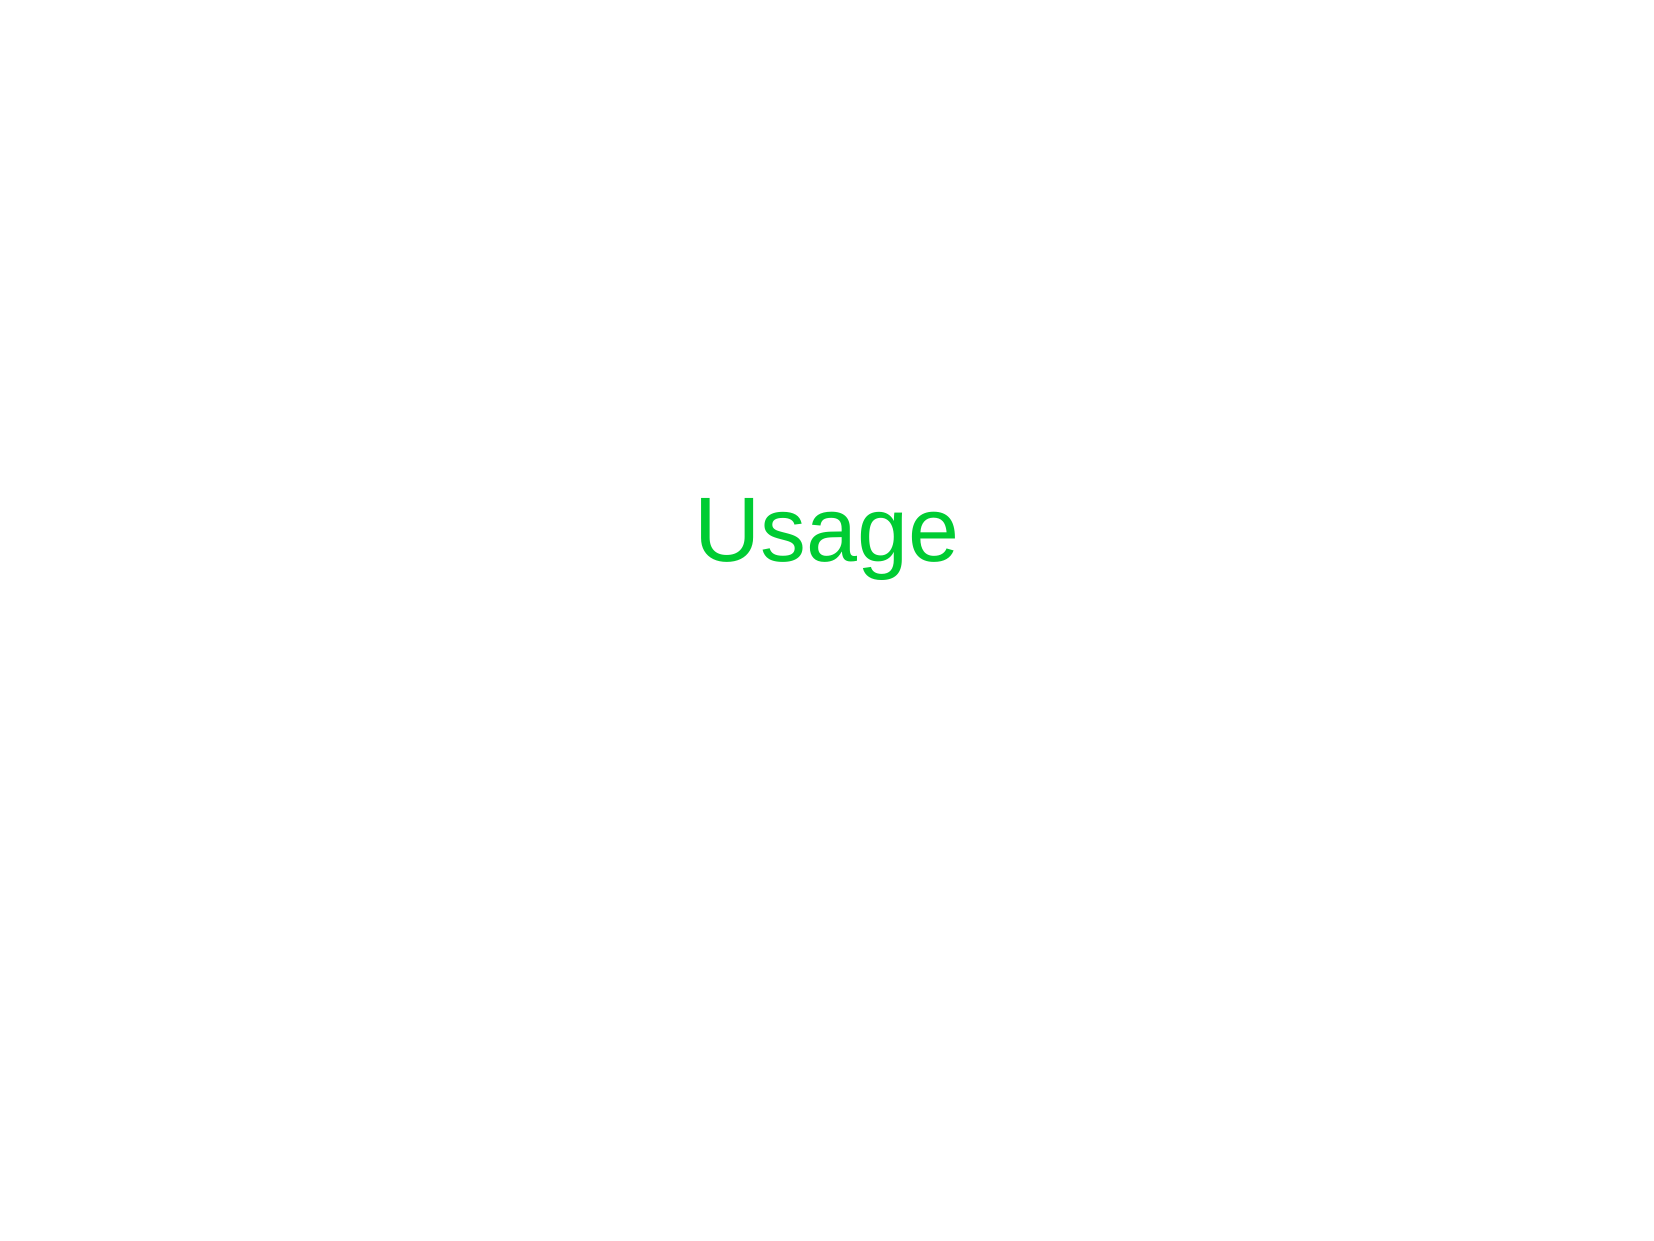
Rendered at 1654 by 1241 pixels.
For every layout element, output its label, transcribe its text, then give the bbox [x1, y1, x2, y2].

subtitle Usage [82, 49, 1571, 1010]
